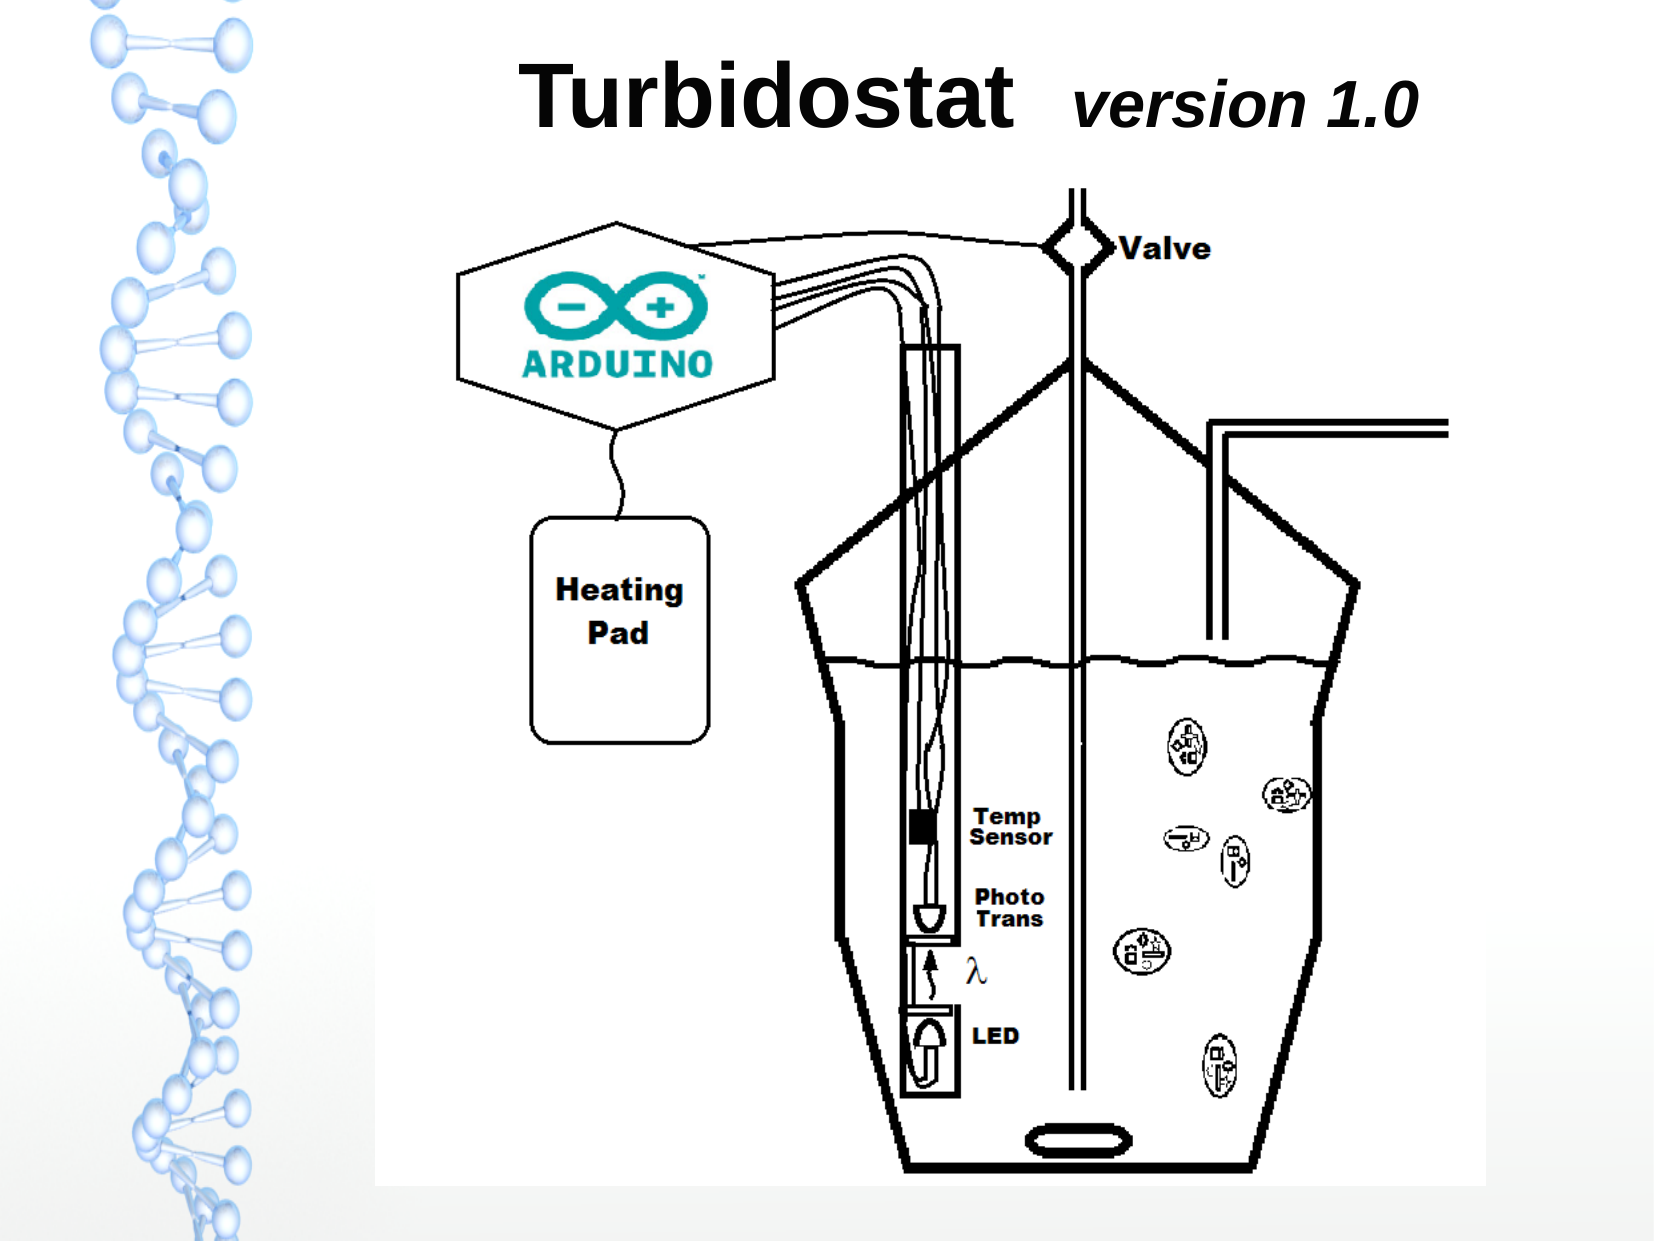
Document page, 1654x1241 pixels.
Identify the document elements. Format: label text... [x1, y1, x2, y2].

picture [0, 0, 1654, 1241]
title Turbidostat version 1.0 [375, 42, 1564, 145]
